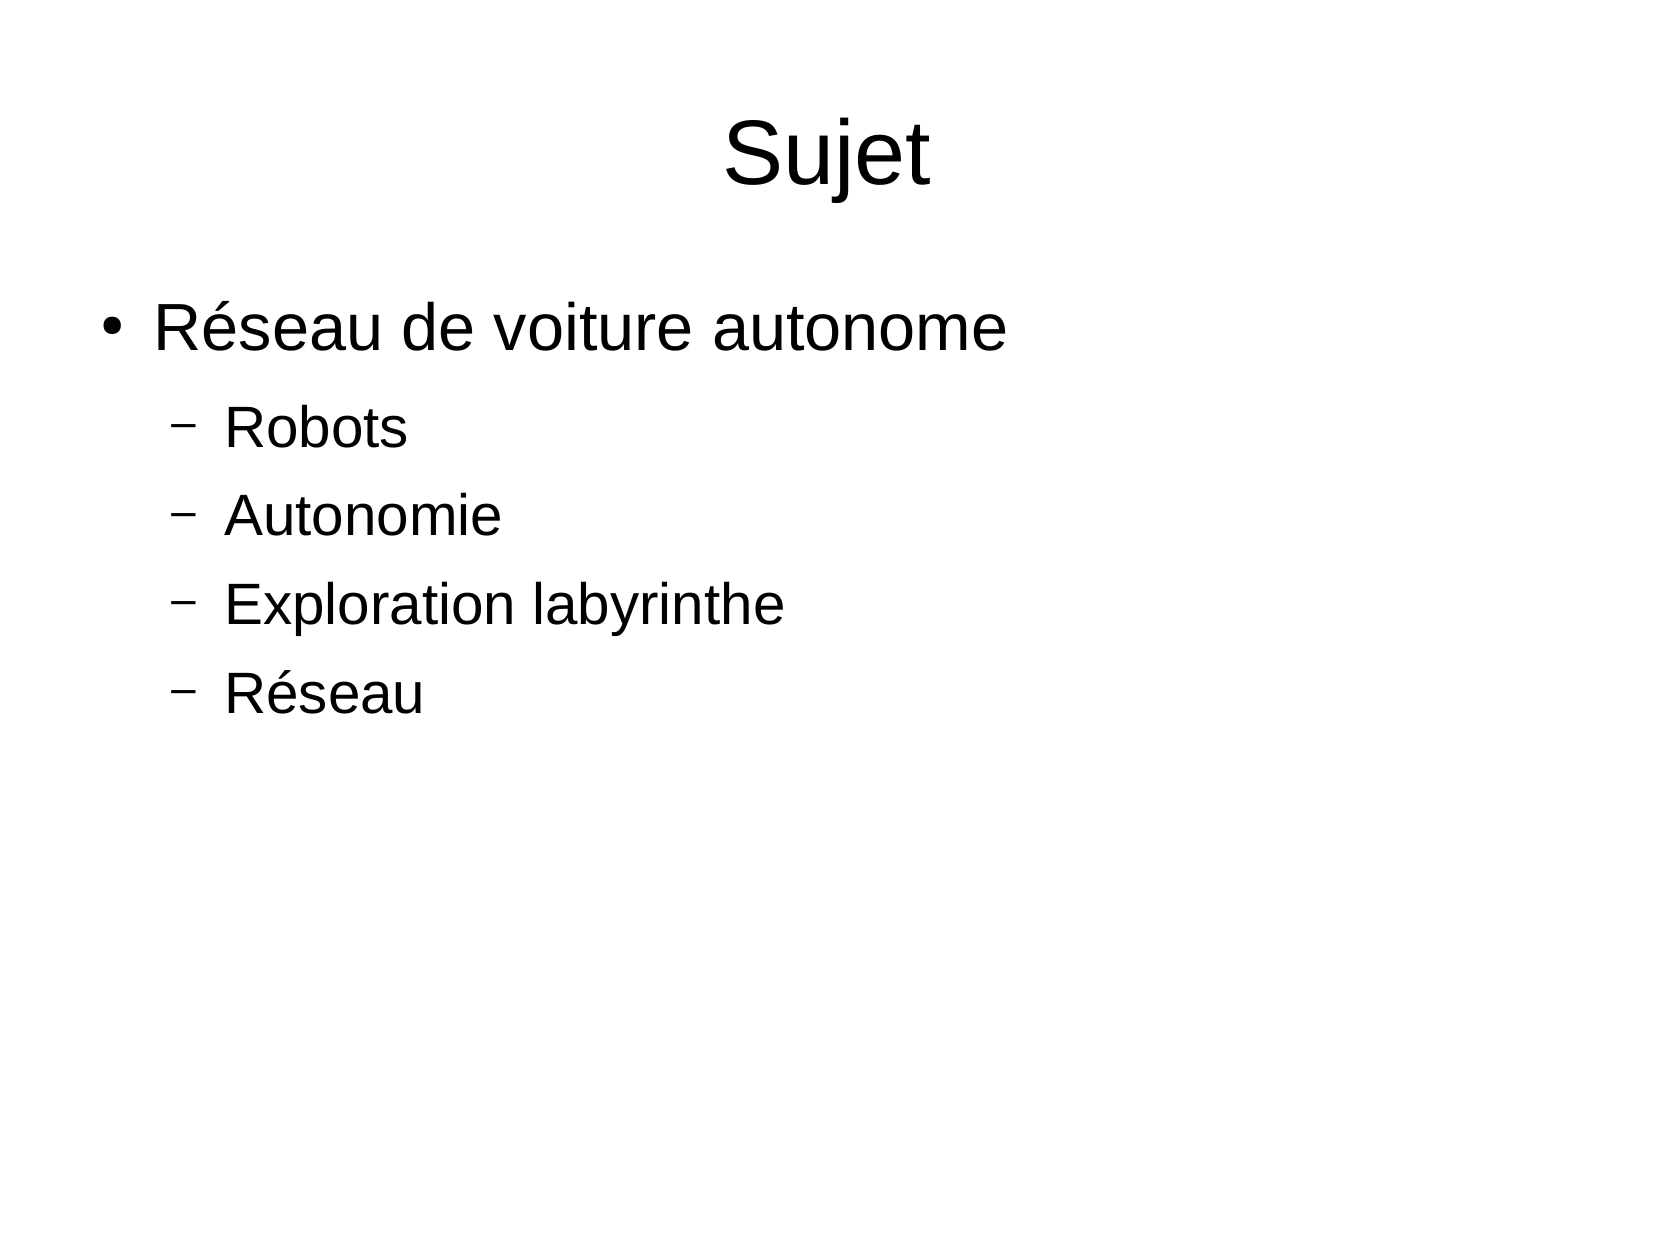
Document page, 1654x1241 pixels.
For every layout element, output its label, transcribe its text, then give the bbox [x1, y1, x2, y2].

title Sujet [82, 49, 1571, 257]
list Réseau de voiture autonome Robots Autonomie Exploration labyrinthe Réseau [82, 290, 1538, 1010]
